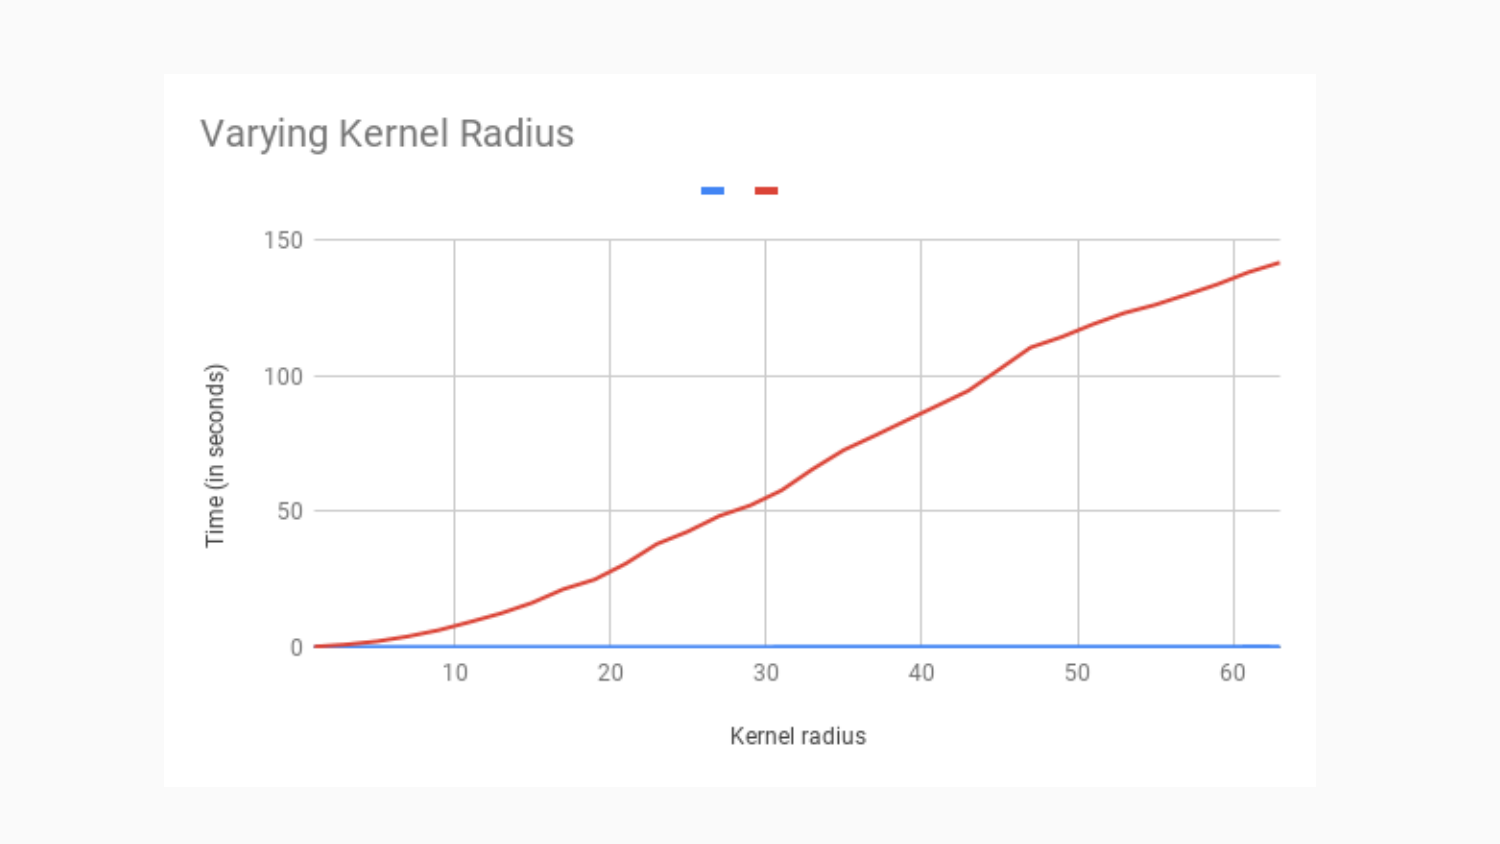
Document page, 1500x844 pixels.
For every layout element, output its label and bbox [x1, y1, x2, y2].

picture [164, 74, 1316, 787]
